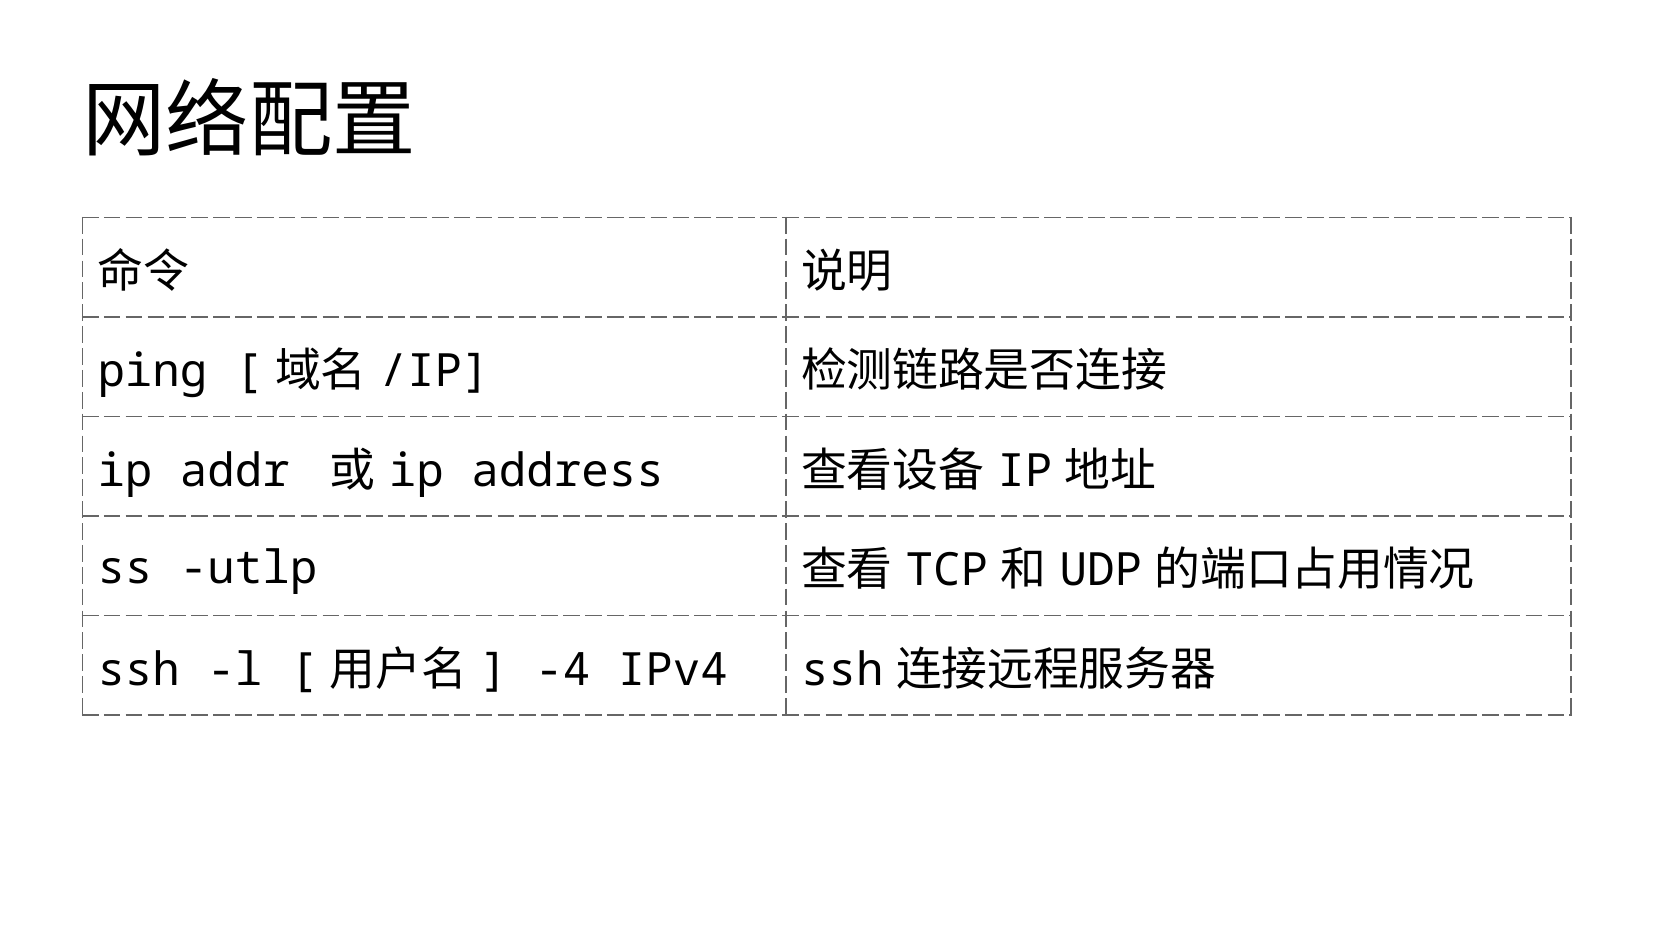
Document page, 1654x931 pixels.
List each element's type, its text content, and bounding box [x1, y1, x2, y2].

table_cell 查看设备IP地址 [786, 417, 1571, 516]
table_cell 查看TCP和UDP的端口占用情况 [786, 516, 1571, 616]
table_cell ping [域名/IP] [83, 317, 786, 417]
table_cell ssh连接远程服务器 [786, 616, 1571, 715]
table_cell ip addr 或ip address [83, 417, 786, 516]
table_cell ss -utlp [83, 516, 786, 616]
title 网络配置 [82, 37, 1571, 189]
table_cell ssh -l [用户名] -4 IPv4 [83, 616, 786, 715]
table_header 说明 [786, 218, 1571, 317]
table_cell 检测链路是否连接 [786, 317, 1571, 417]
table_header 命令 [83, 218, 786, 317]
